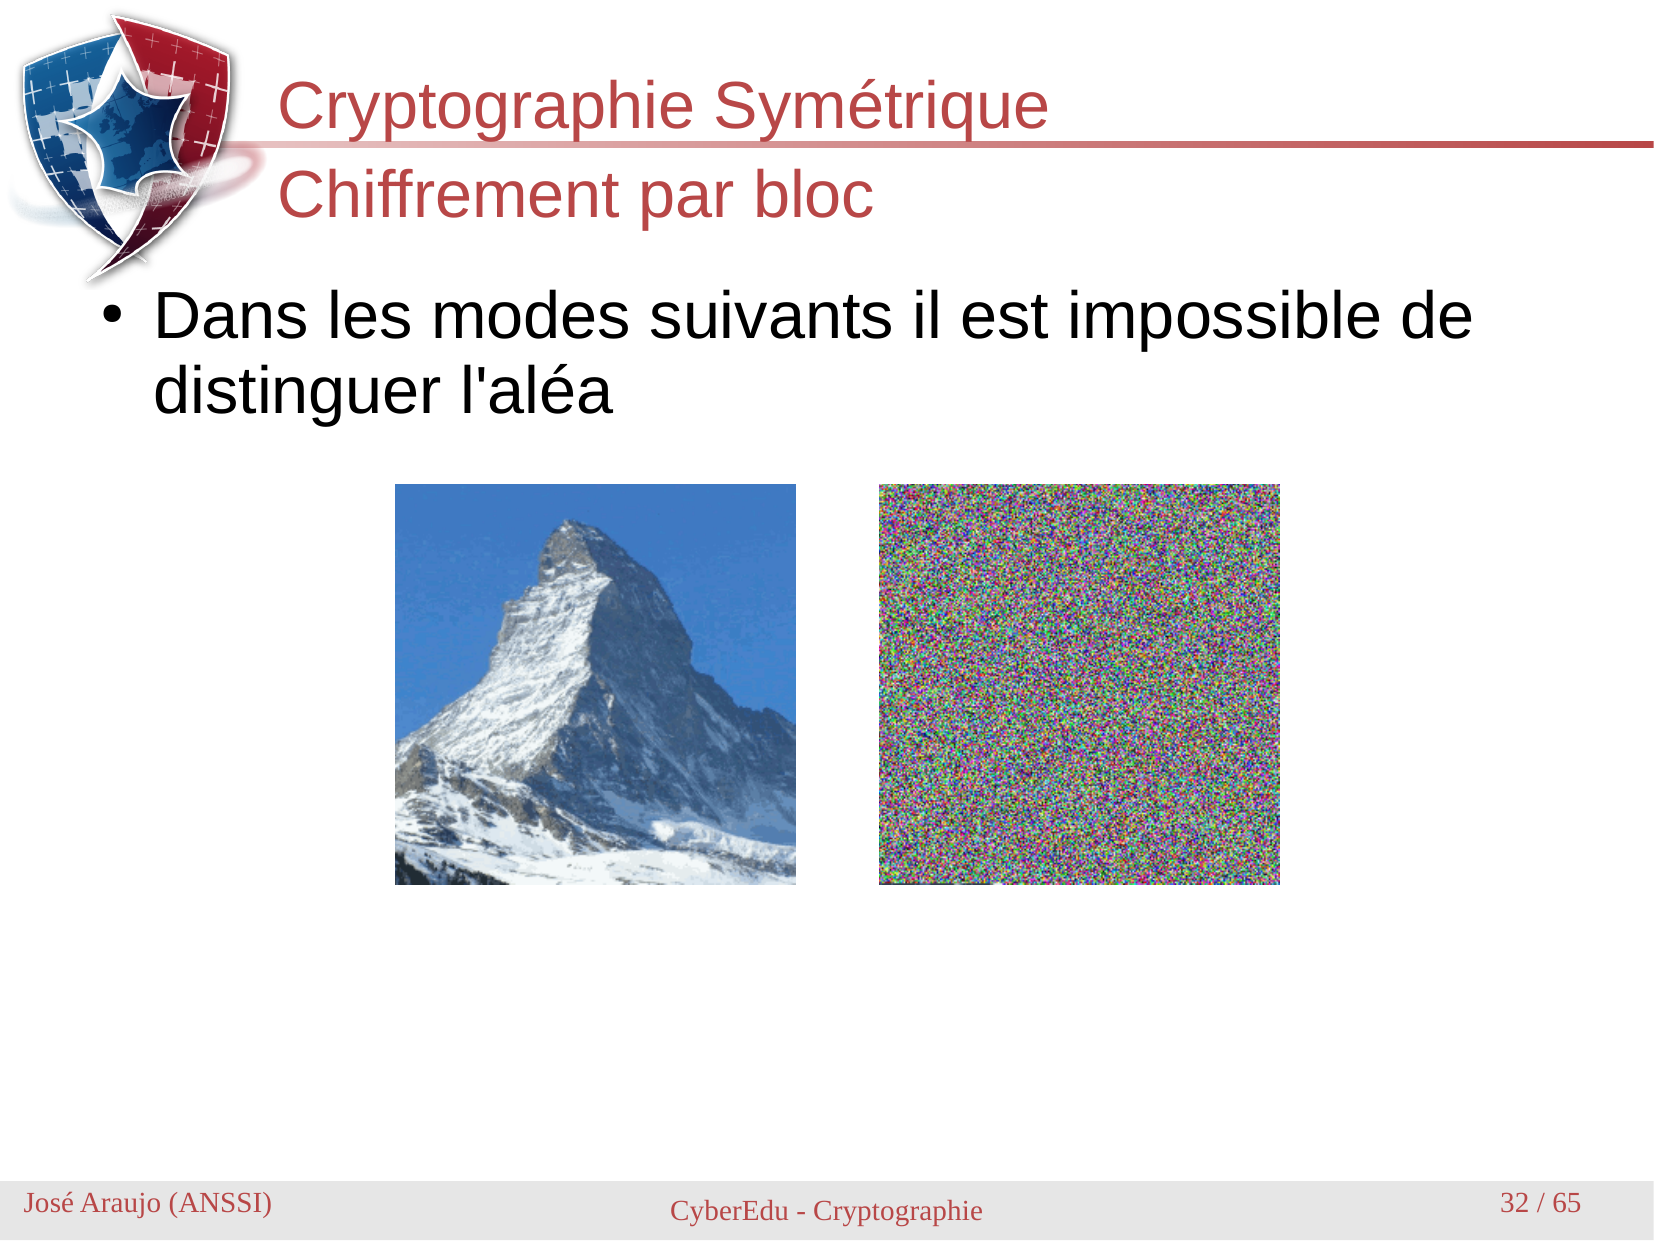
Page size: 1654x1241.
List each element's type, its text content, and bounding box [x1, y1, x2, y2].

title Cryptographie Symétrique Chiffrement par bloc [277, 49, 1642, 237]
picture [395, 484, 796, 885]
list Dans les modes suivants il est impossible de distinguer l'aléa [82, 278, 1595, 1170]
picture [0, 0, 272, 290]
